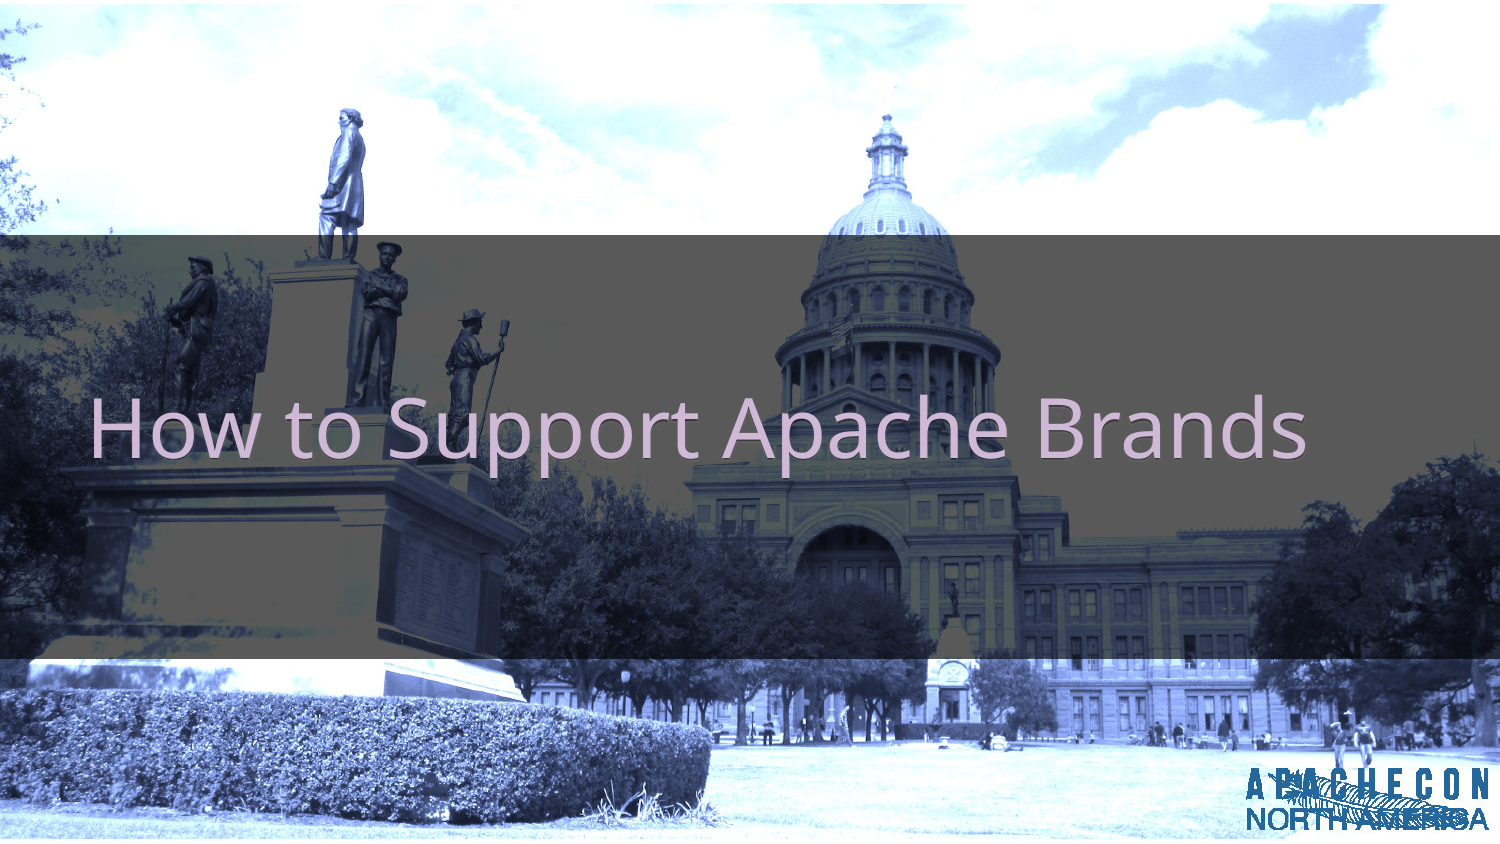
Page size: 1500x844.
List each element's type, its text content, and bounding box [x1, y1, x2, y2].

title How to Support Apache Brands [71, 367, 1347, 549]
picture [0, 0, 1500, 844]
